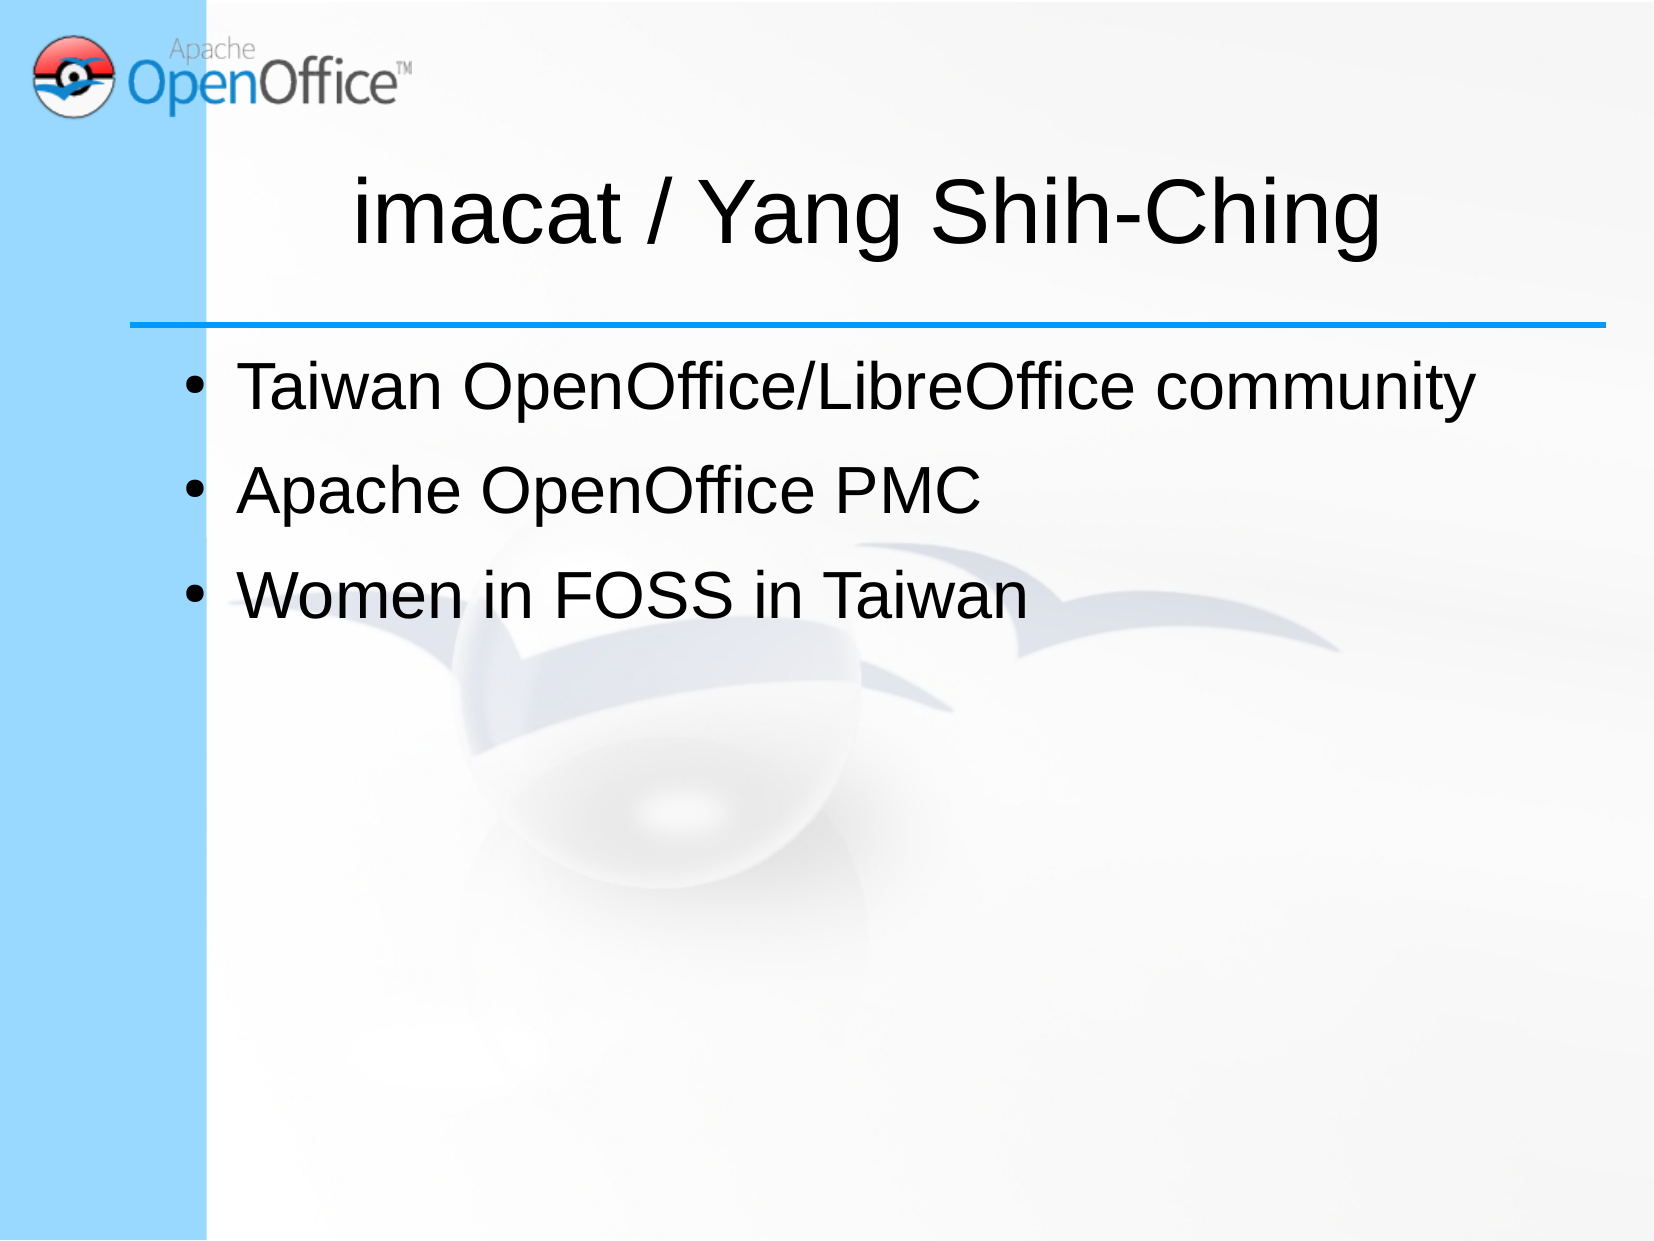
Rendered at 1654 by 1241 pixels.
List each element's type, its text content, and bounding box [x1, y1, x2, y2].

list Taiwan OpenOffice/LibreOffice community Apache OpenOffice PMC Women in FOSS in Taiwan [165, 349, 1571, 1168]
title imacat / Yang Shih-Ching [165, 108, 1571, 316]
picture [31, 2, 1654, 1241]
